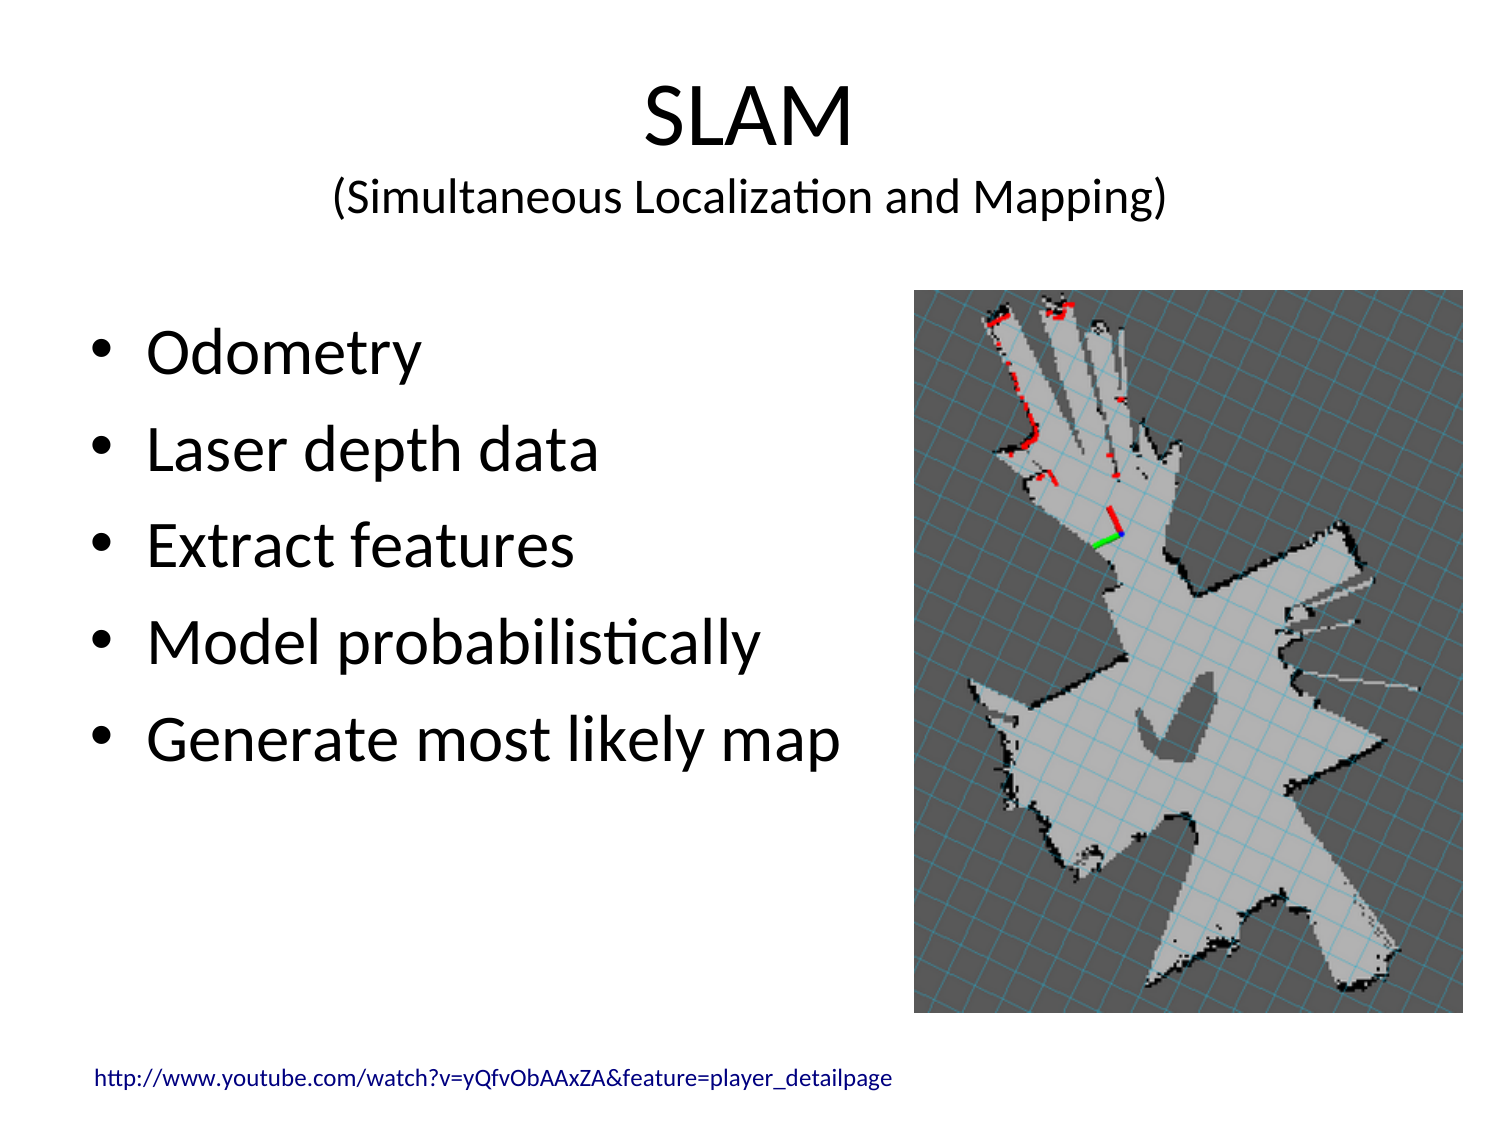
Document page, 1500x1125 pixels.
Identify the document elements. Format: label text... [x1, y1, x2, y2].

title SLAM (Simultaneous Localization and Mapping) [75, 20, 1426, 257]
picture [914, 290, 1463, 1013]
list Odometry Laser depth data Extract features Model probabilistically Generate most likely map [75, 299, 914, 1006]
text_box http://www.youtube.com/watch?v=yQfvObAAxZA&feature=player_detailpage [75, 1050, 1313, 1104]
